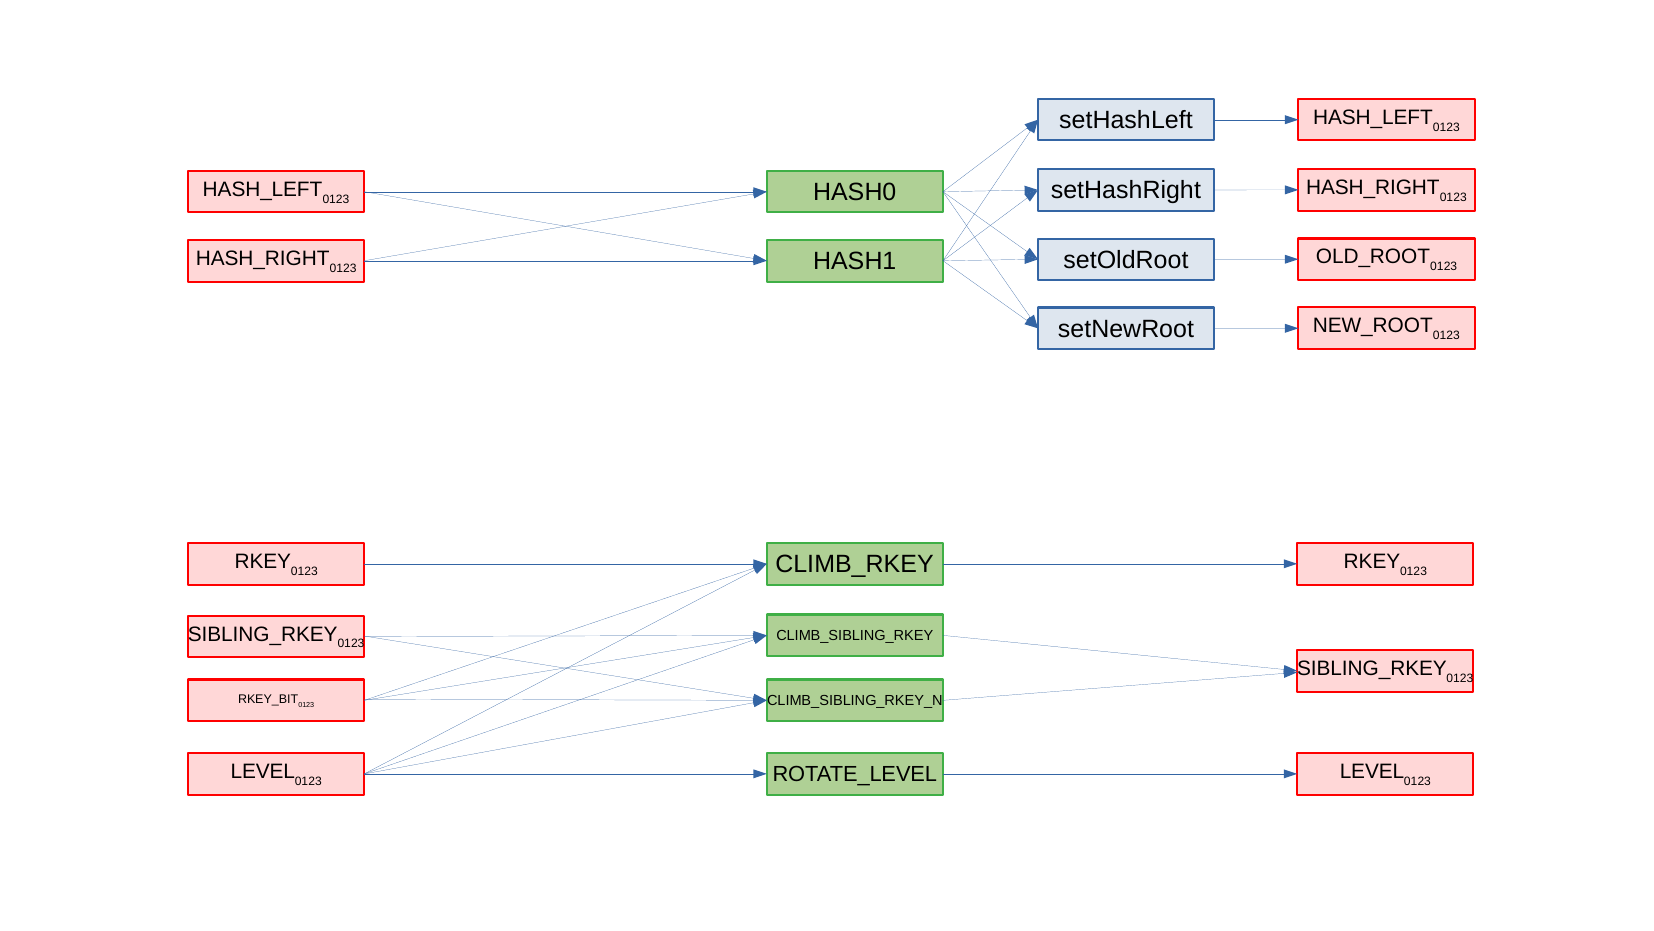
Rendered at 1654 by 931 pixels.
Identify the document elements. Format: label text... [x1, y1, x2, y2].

text_box CLIMB_SIBLING_RKEY [766, 614, 943, 657]
text_box HASH0 [766, 170, 943, 213]
text_box RKEY0123 [188, 542, 365, 585]
text_box setOldRoot [1038, 238, 1215, 281]
text_box SIBLING_RKEY0123 [188, 615, 365, 658]
text_box NEW_ROOT0123 [1298, 307, 1475, 350]
text_box HASH_RIGHT0123 [188, 239, 365, 282]
text_box HASH_LEFT0123 [1298, 98, 1475, 141]
text_box HASH_RIGHT0123 [1298, 169, 1475, 211]
text_box LEVEL0123 [1297, 753, 1474, 795]
text_box RKEY0123 [1297, 542, 1474, 585]
text_box LEVEL0123 [188, 753, 365, 795]
text_box CLIMB_SIBLING_RKEY_N [766, 679, 943, 722]
text_box setNewRoot [1038, 307, 1215, 350]
text_box setHashRight [1038, 169, 1215, 211]
text_box HASH1 [766, 239, 943, 282]
text_box SIBLING_RKEY0123 [1297, 649, 1474, 692]
text_box setHashLeft [1038, 98, 1215, 141]
text_box RKEY_BIT0123 [188, 679, 365, 722]
text_box OLD_ROOT0123 [1298, 238, 1475, 280]
text_box ROTATE_LEVEL [766, 753, 943, 795]
text_box CLIMB_RKEY [766, 542, 943, 585]
text_box HASH_LEFT0123 [188, 170, 365, 213]
